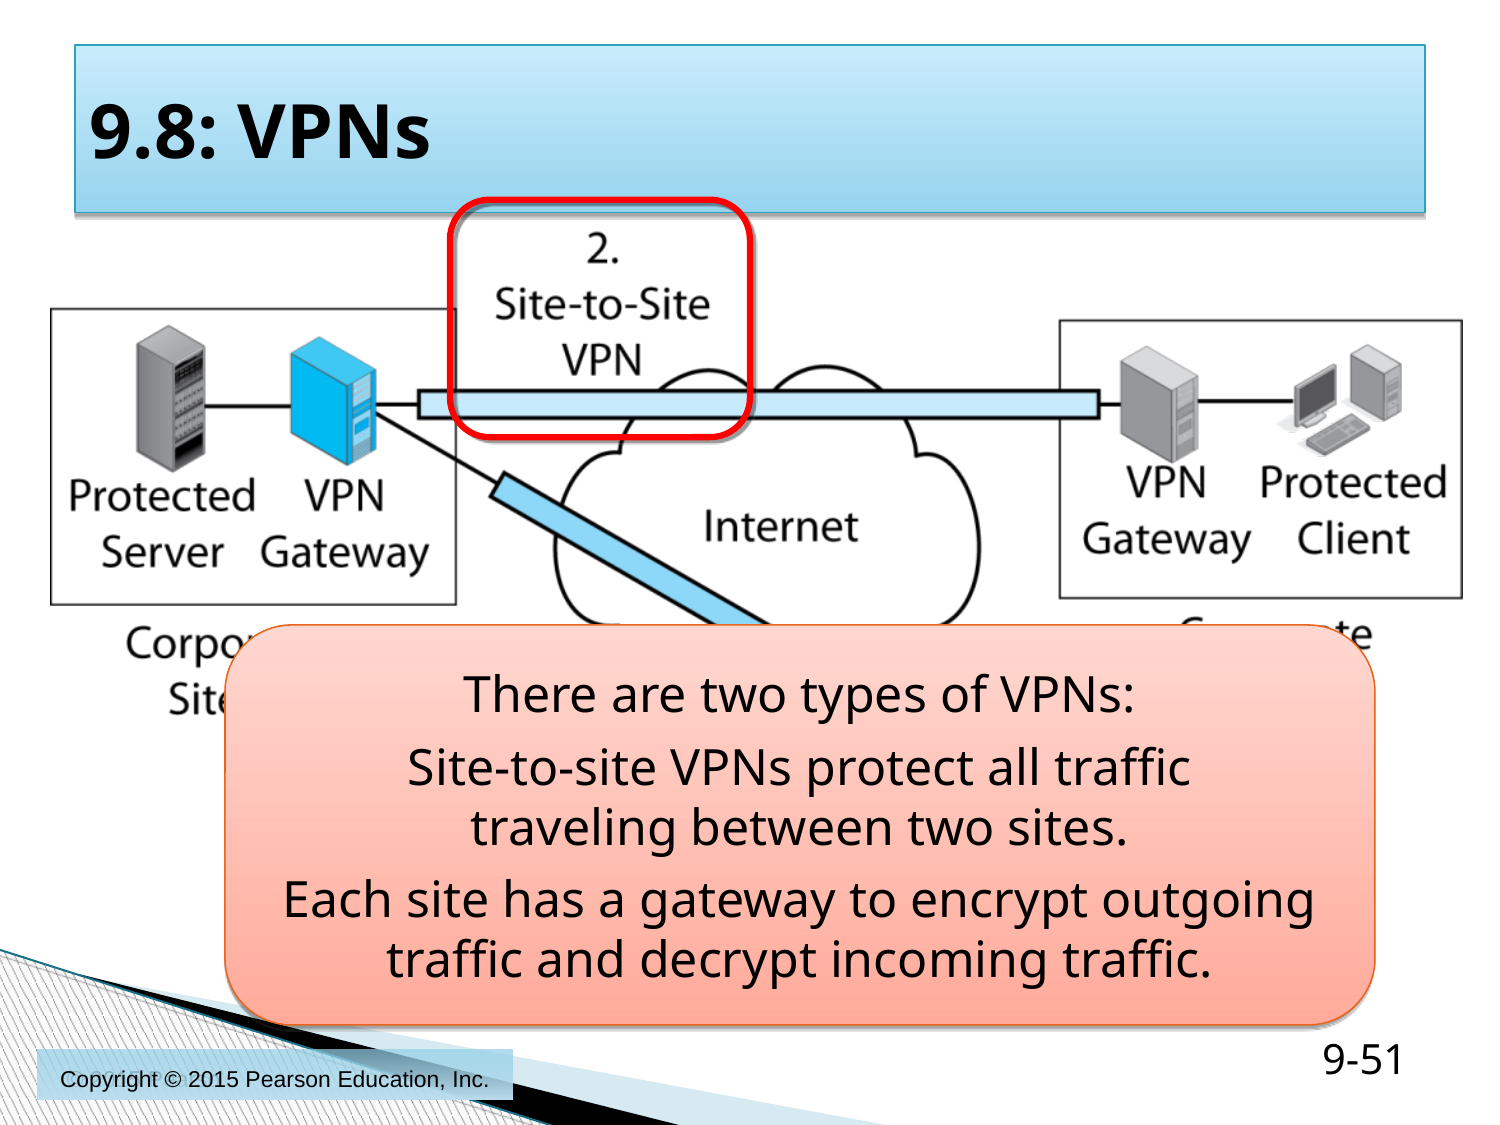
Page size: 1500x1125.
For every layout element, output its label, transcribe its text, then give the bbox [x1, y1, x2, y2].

title 9.8: VPNs [75, 45, 1425, 213]
picture [454, 224, 746, 434]
slide_number 9-<number> [1287, 1037, 1423, 1098]
text_box There are two types of VPNs: Site-to-site VPNs protect all traffic traveling between two sites. Each site has a gateway to encrypt outgoing traffic and decrypt incoming traffic. [224, 624, 1375, 1025]
picture [0, 224, 1463, 1125]
title 9.8: VPNs [476, 208, 732, 213]
text_box Copyright © 2015 Pearson Education, Inc. [37, 1050, 513, 1100]
